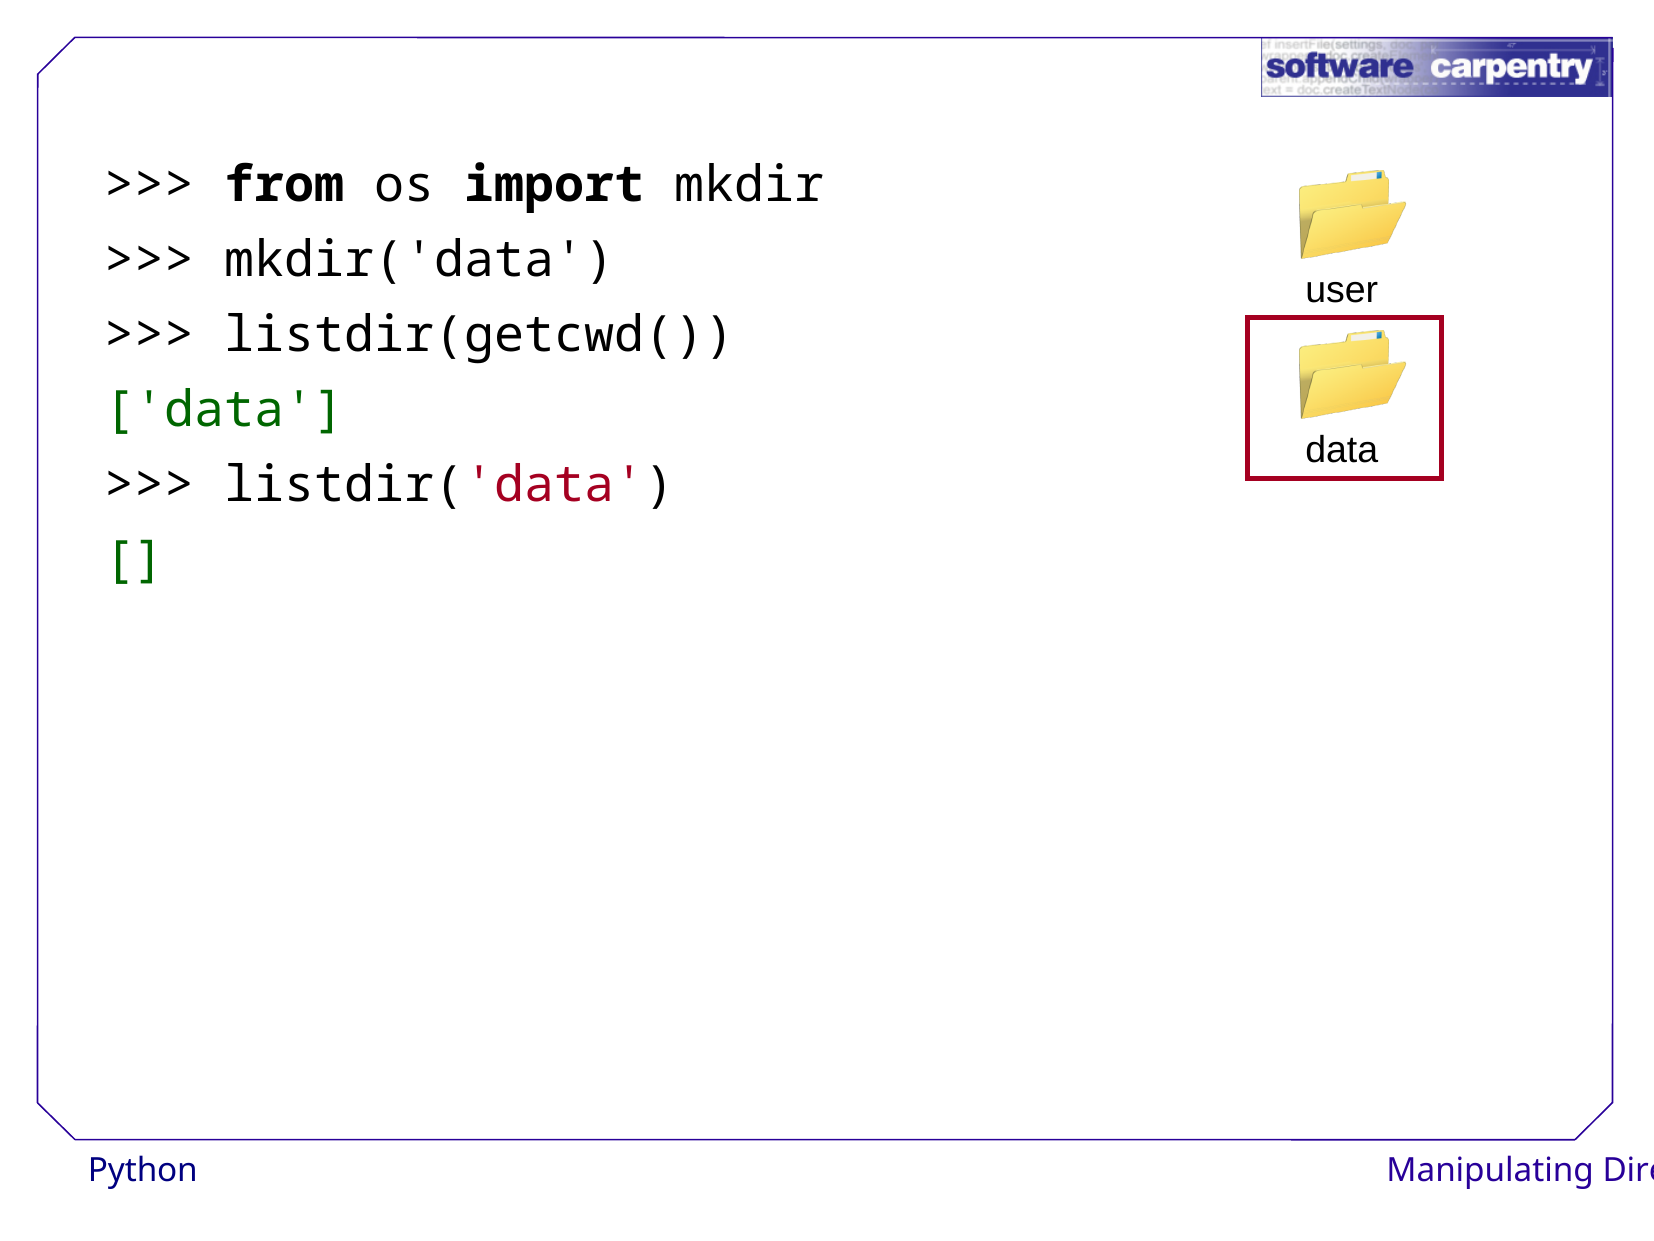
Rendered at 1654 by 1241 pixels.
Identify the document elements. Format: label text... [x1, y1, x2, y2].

picture [1261, 39, 1613, 97]
text_box >>> from os import mkdir >>> mkdir('data') >>> listdir(getcwd()) ['data'] >>> listdir('data') [] [89, 128, 1512, 1037]
picture [1295, 156, 1410, 273]
picture [1295, 316, 1410, 432]
text_box user [1290, 261, 1394, 319]
text_box data [1290, 420, 1394, 479]
